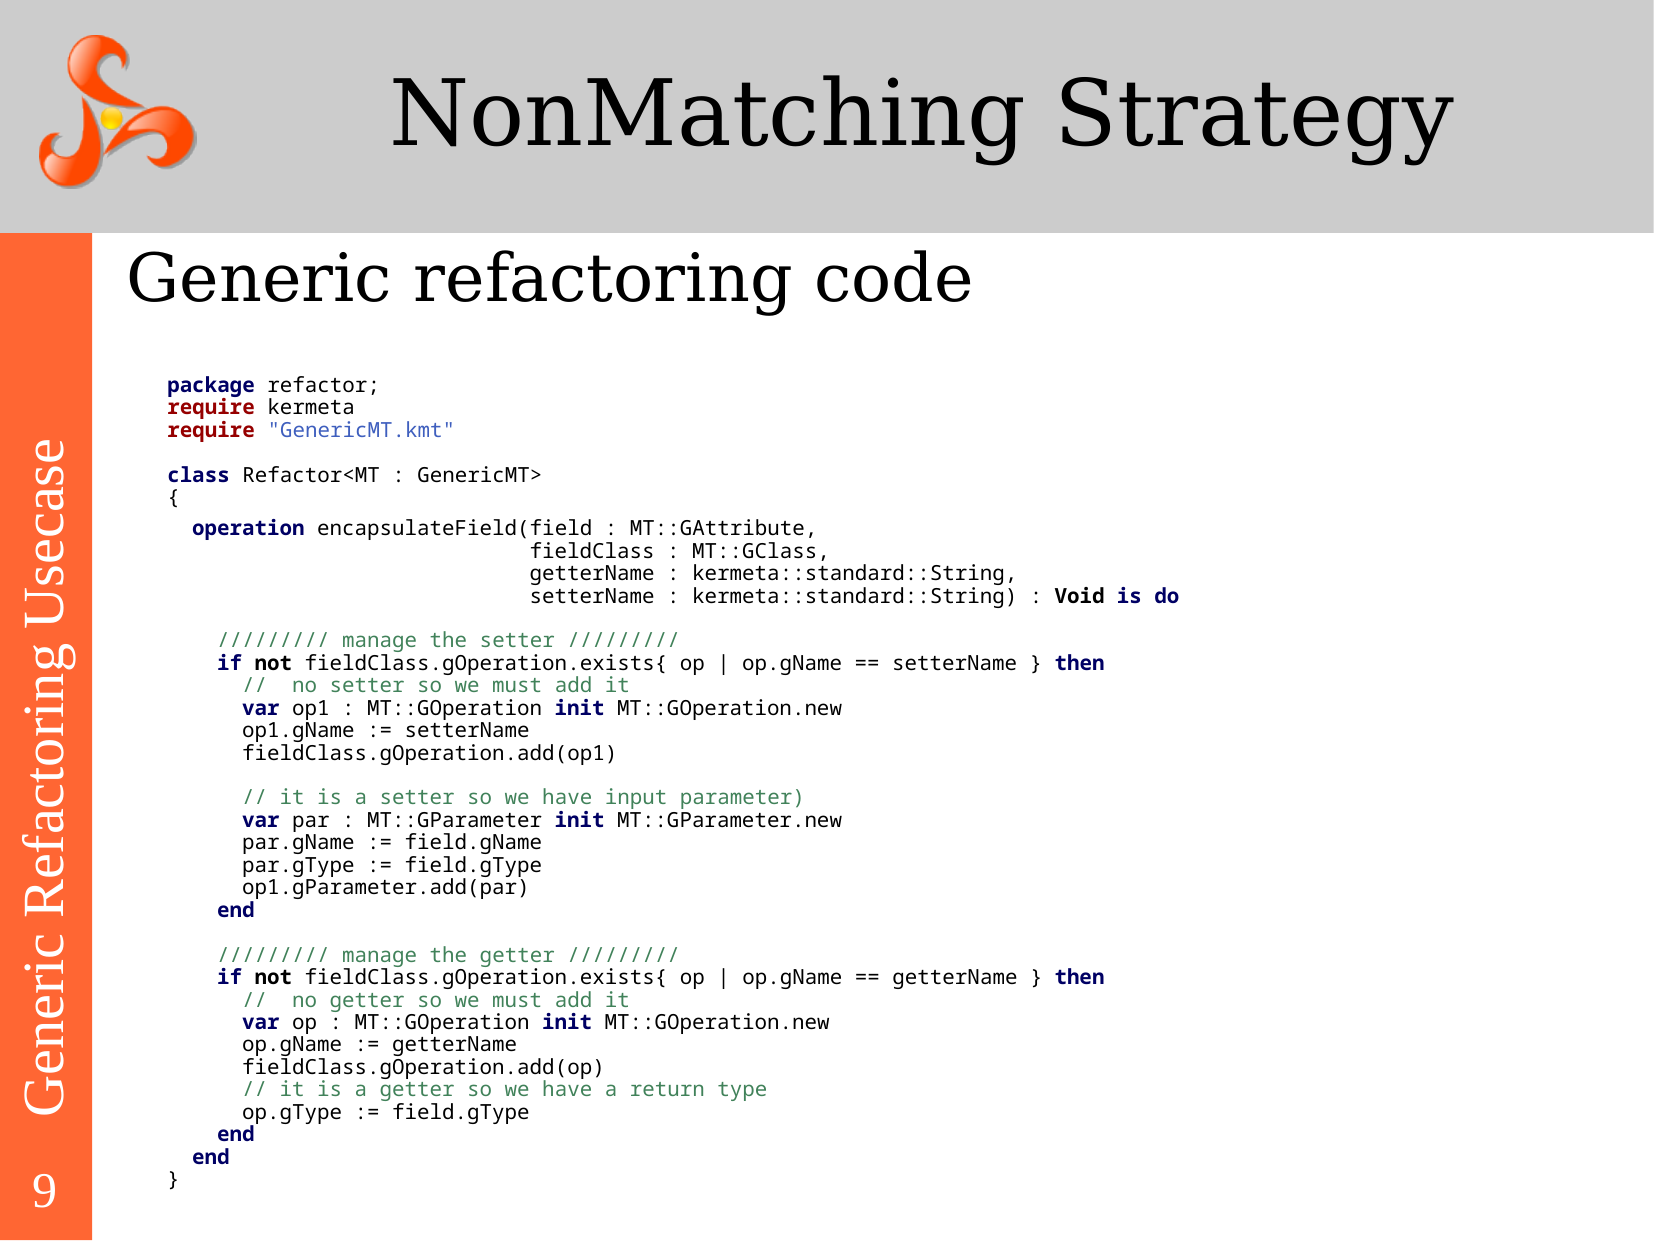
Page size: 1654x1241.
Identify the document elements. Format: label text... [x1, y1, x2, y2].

text_box package refactor; require kermeta require "GenericMT.kmt" class Refactor<MT : GenericMT> { [152, 367, 631, 517]
title NonMatching Strategy [226, 16, 1618, 215]
list Generic refactoring code [109, 243, 1634, 331]
text_box operation encapsulateField(field : MT::GAttribute, fieldClass : MT::GClass, getterName : kermeta::standard::String, setterName : kermeta::standard::String) : Void is do ///////// manage the setter ///////// if not fieldClass.gOperation.exists{ op | op.gName == setterName } then // no setter so we must add it var op1 : MT::GOperation init MT::GOperation.new op1.gName := setterName fieldClass.gOperation.add(op1) // it is a setter so we have input parameter) var par : MT::GParameter init MT::GParameter.new par.gName := field.gName par.gType := field.gType op1.gParameter.add(par) end ///////// manage the getter ///////// if not fieldClass.gOperation.exists{ op | op.gName == getterName } then // no getter so we must add it var op : MT::GOperation init MT::GOperation.new op.gName := getterName fieldClass.gOperation.add(op) // it is a getter so we have a return type op.gType := field.gType end end } [152, 510, 1346, 1199]
picture [39, 35, 197, 189]
text_box Generic Refactoring Usecase [12, 259, 76, 1118]
